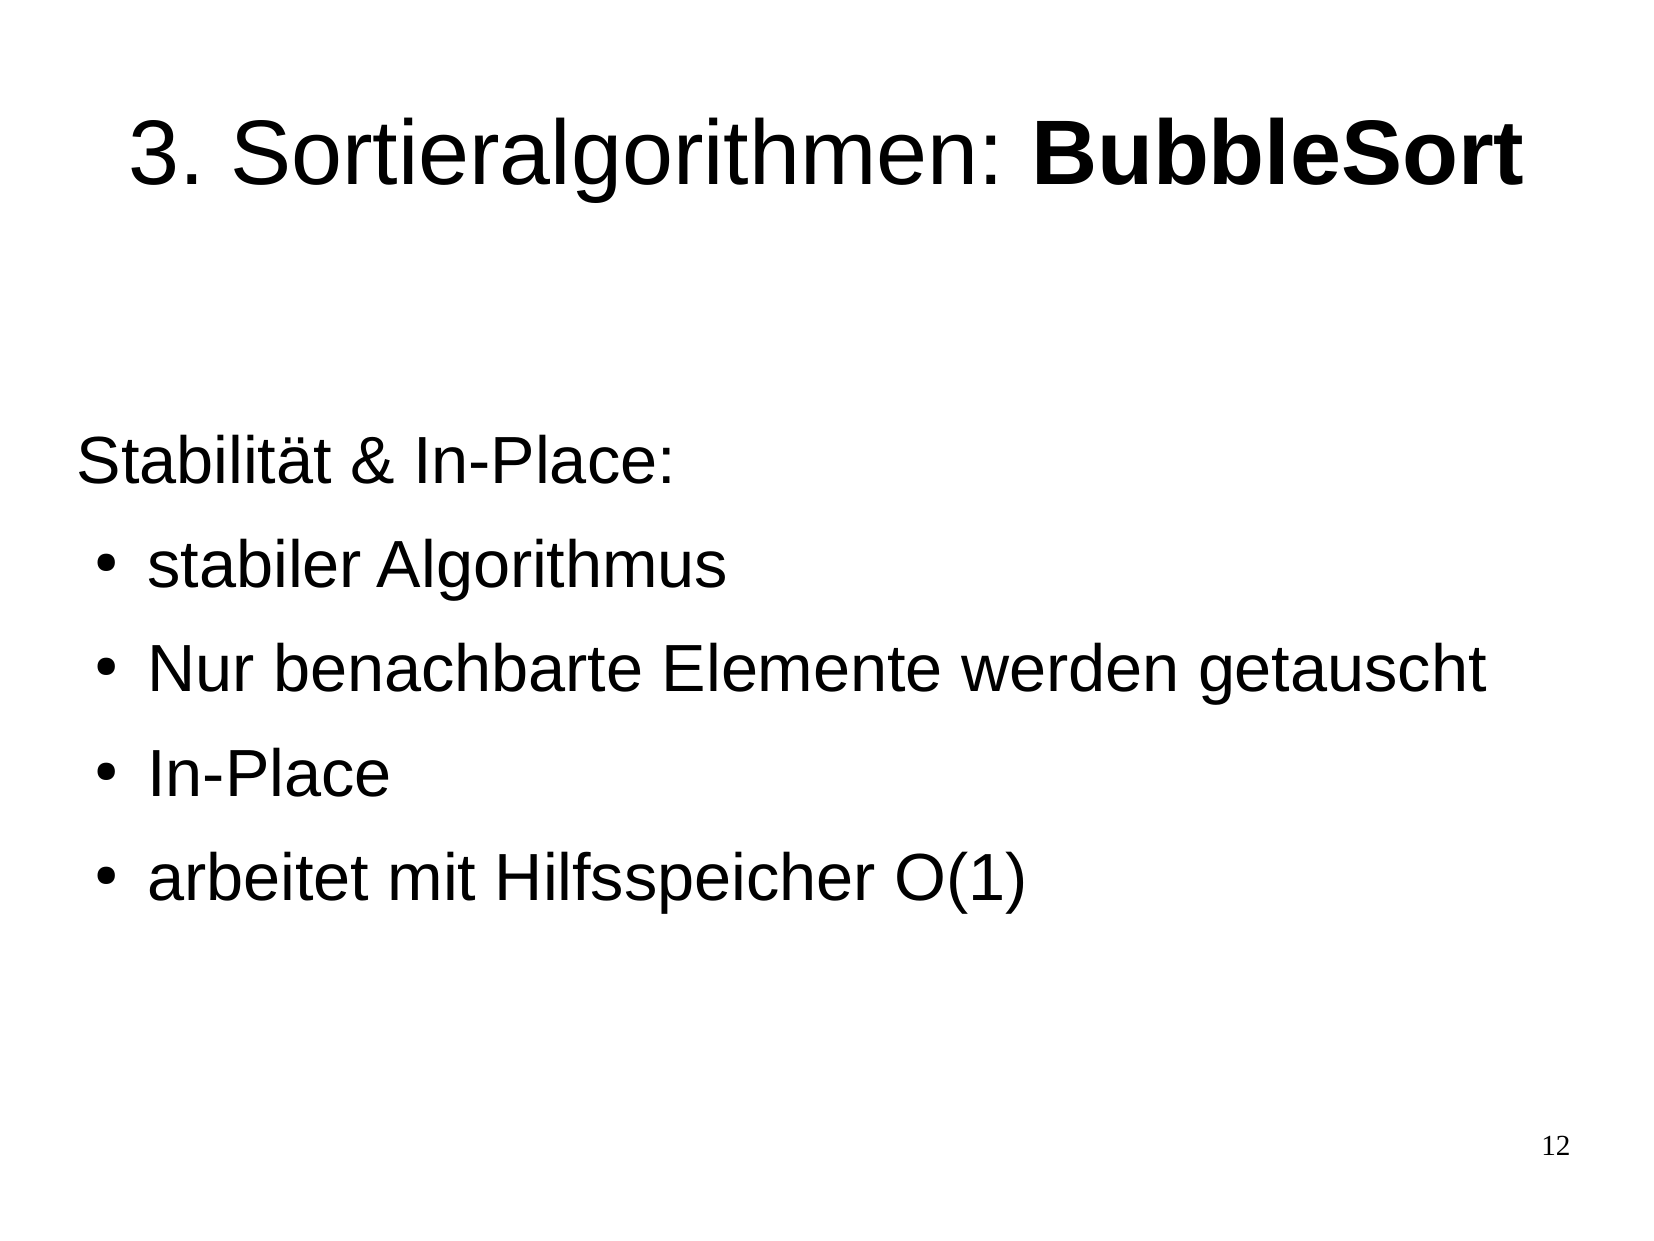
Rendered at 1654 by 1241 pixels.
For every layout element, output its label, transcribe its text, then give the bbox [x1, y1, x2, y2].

title 3. Sortieralgorithmen: BubbleSort [82, 49, 1571, 257]
list Stabilität & In-Place: stabiler Algorithmus Nur benachbarte Elemente werden getauscht In-Place arbeitet mit Hilfsspeicher O(1) [76, 422, 1547, 931]
